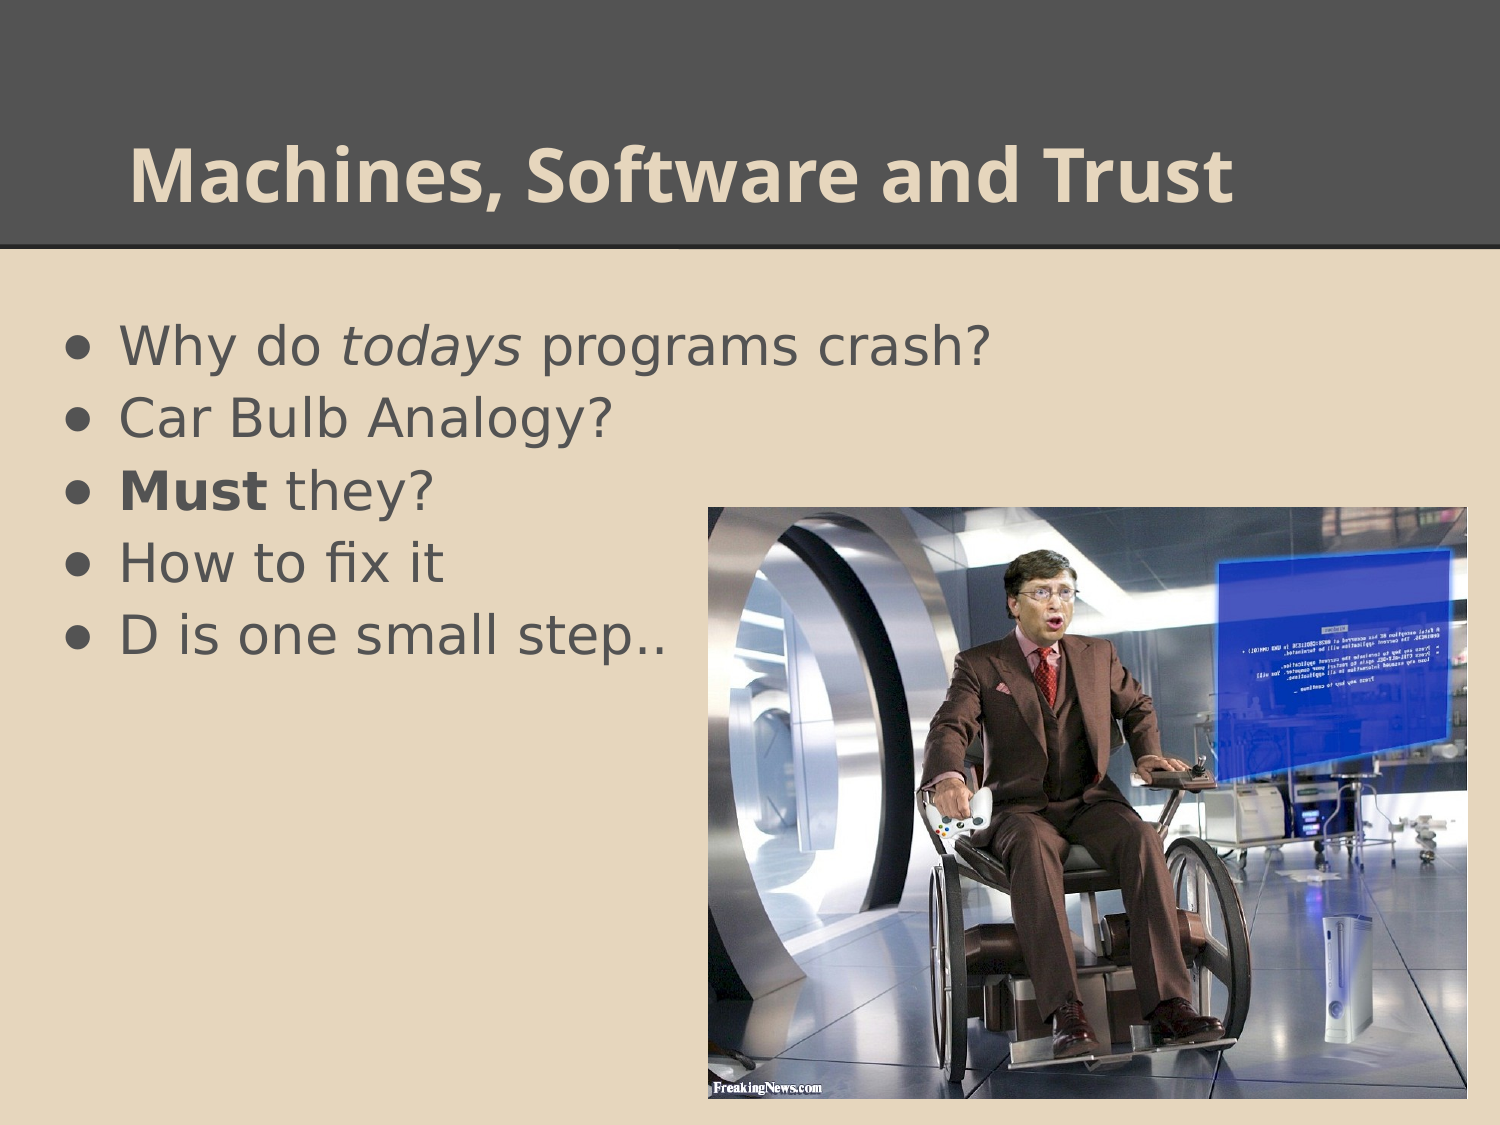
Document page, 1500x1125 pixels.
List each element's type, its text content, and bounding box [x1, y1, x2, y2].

title Machines, Software and Trust [75, 45, 1426, 233]
text_box Why do todays programs crash? Car Bulb Analogy? Must they? How to fix it D is one small step.. [47, 297, 1441, 804]
picture [708, 507, 1468, 1099]
